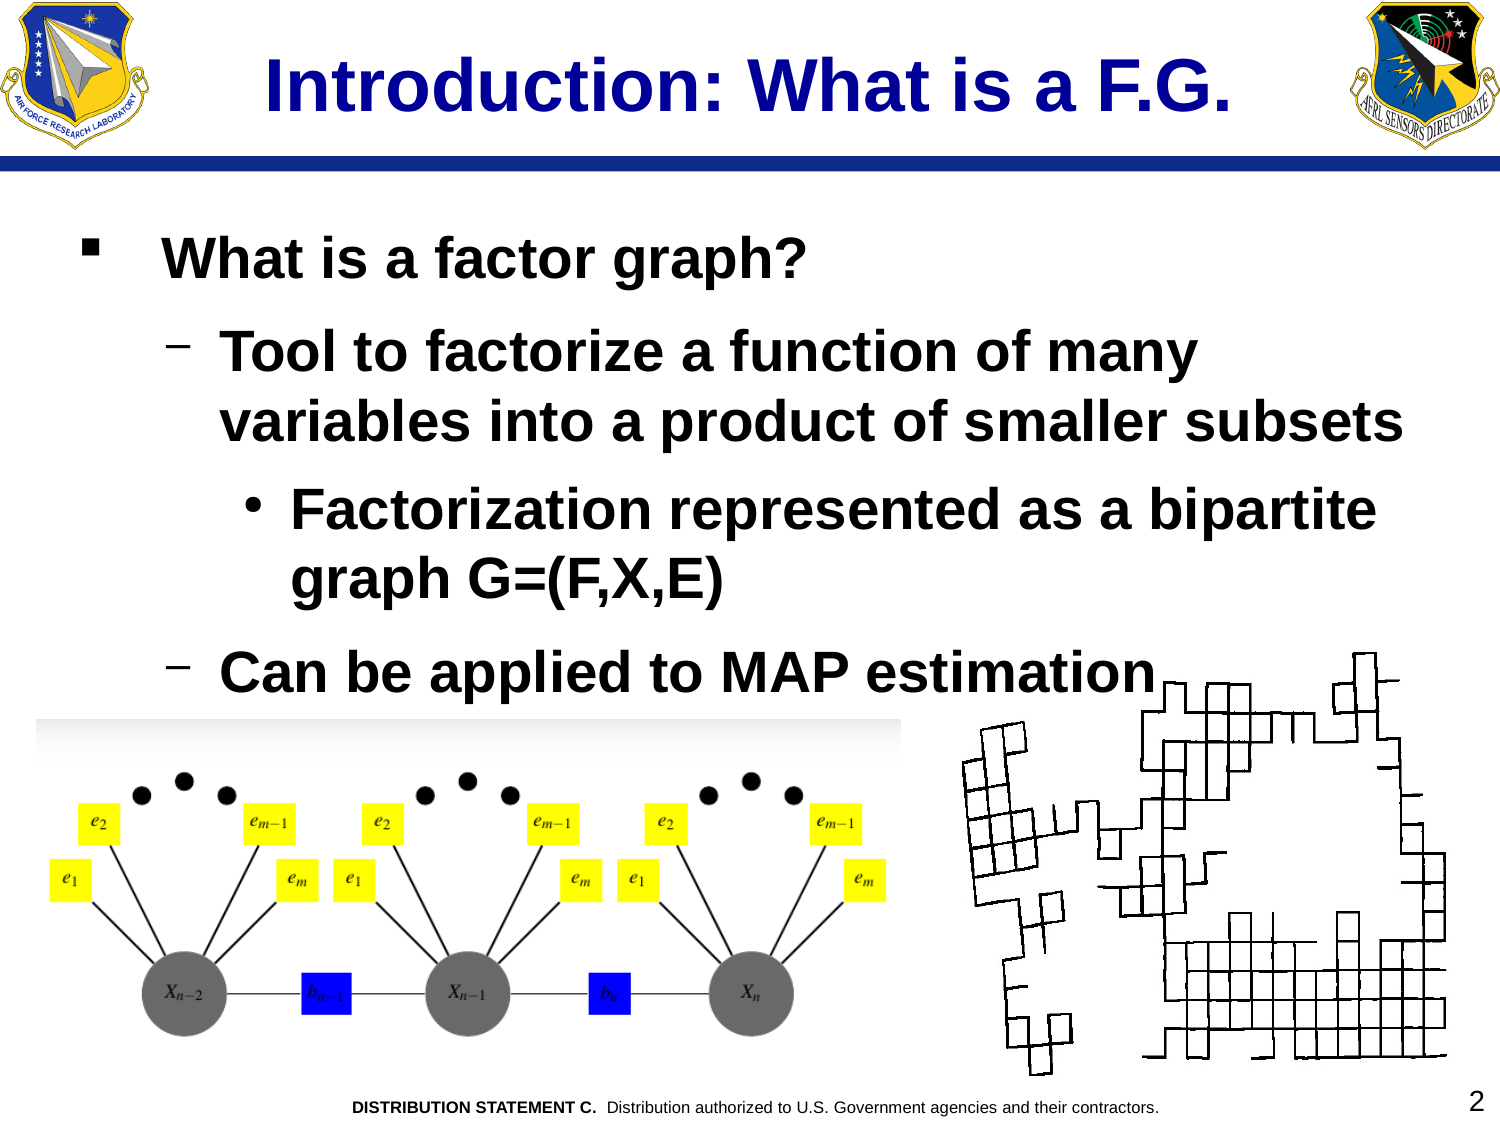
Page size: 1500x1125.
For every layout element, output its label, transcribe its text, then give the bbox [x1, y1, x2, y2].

picture [1350, 2, 1500, 150]
title Introduction: What is a F.G. [150, 0, 1350, 163]
picture [0, 2, 149, 150]
picture [36, 719, 901, 1066]
list What is a factor graph? Tool to factorize a function of many variables into a product of smaller subsets Factorization represented as a bipartite graph G=(F,X,E) Can be applied to MAP estimation [62, 212, 1438, 955]
picture [925, 602, 1458, 1077]
